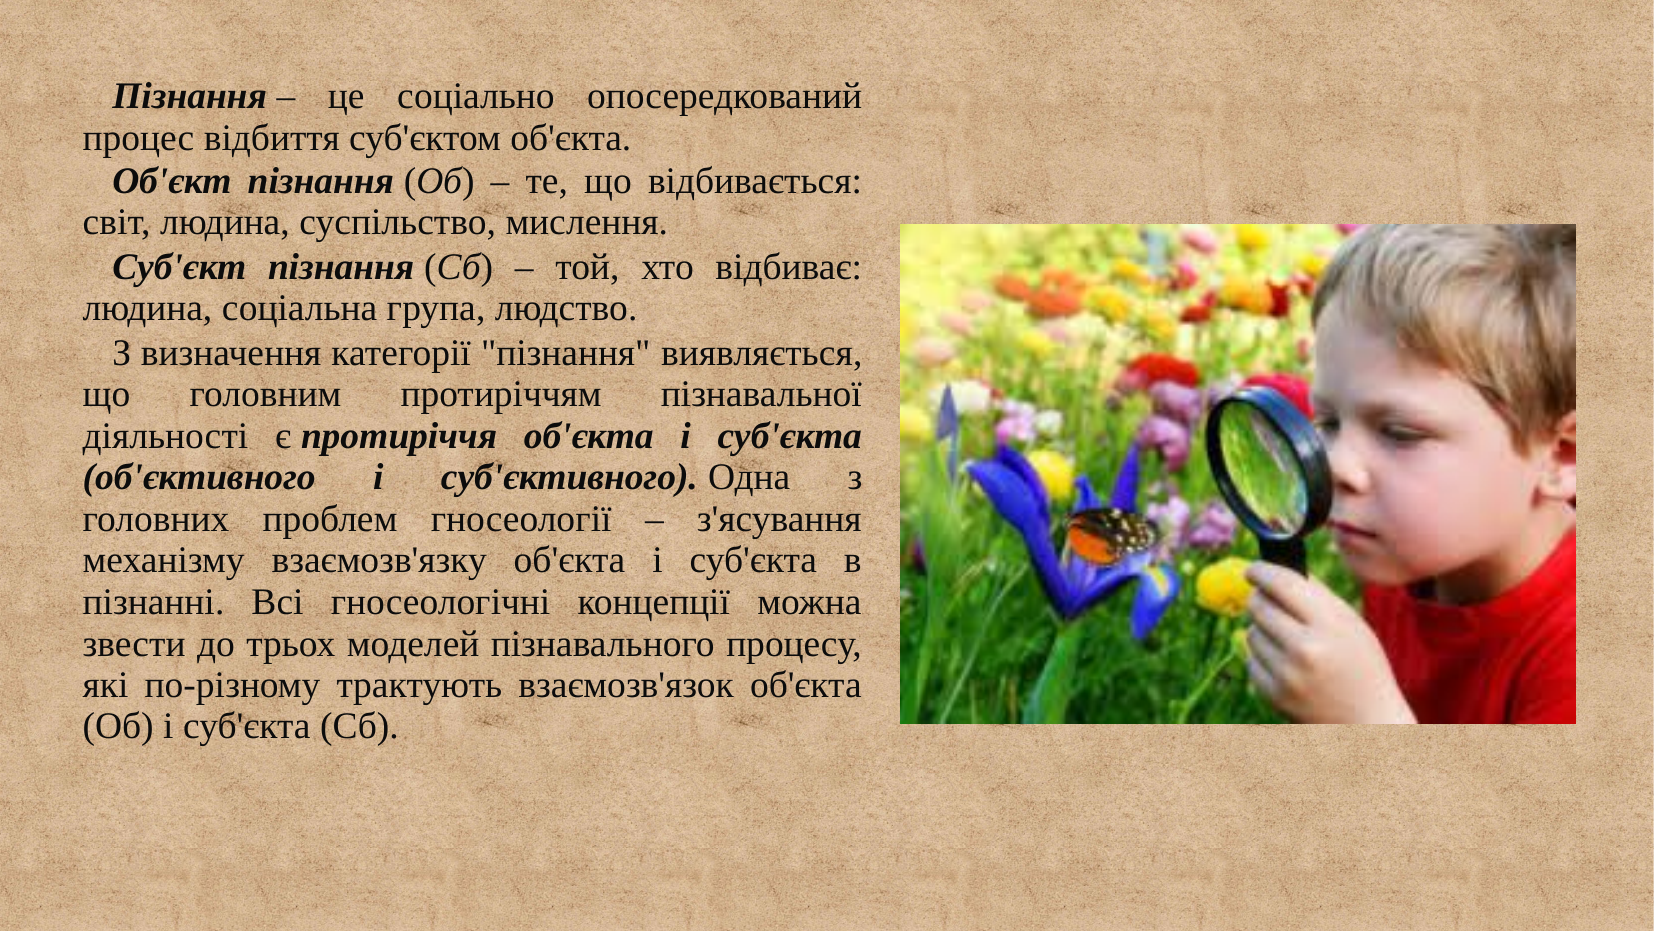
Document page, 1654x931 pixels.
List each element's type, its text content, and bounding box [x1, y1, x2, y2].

picture [0, 0, 1654, 931]
list Пізнання – це соціально опосередкований процес відбиття суб'єктом об'єкта. Об'єкт пізнання (Об) – те, що відбивається: світ, людина, суспільство, мислення. Суб'єкт пізнання (Сб) – той, хто відбиває: людина, соціальна група, людство. З визначення категорії "пізнання" виявляється, що головним протиріччям пізнавальної діяльності є протиріччя об'єкта і суб'єкта (об'єктивного і суб'єктивного). Одна з головних проблем гносеології – з'ясування механізму взаємозв'язку об'єкта і суб'єкта в пізнанні. Всі гносеологічні концепції можна звести до трьох моделей пізнавального процесу, які по-різному трактують взаємозв'язок об'єкта (Об) і суб'єкта (Сб). [82, 75, 863, 863]
